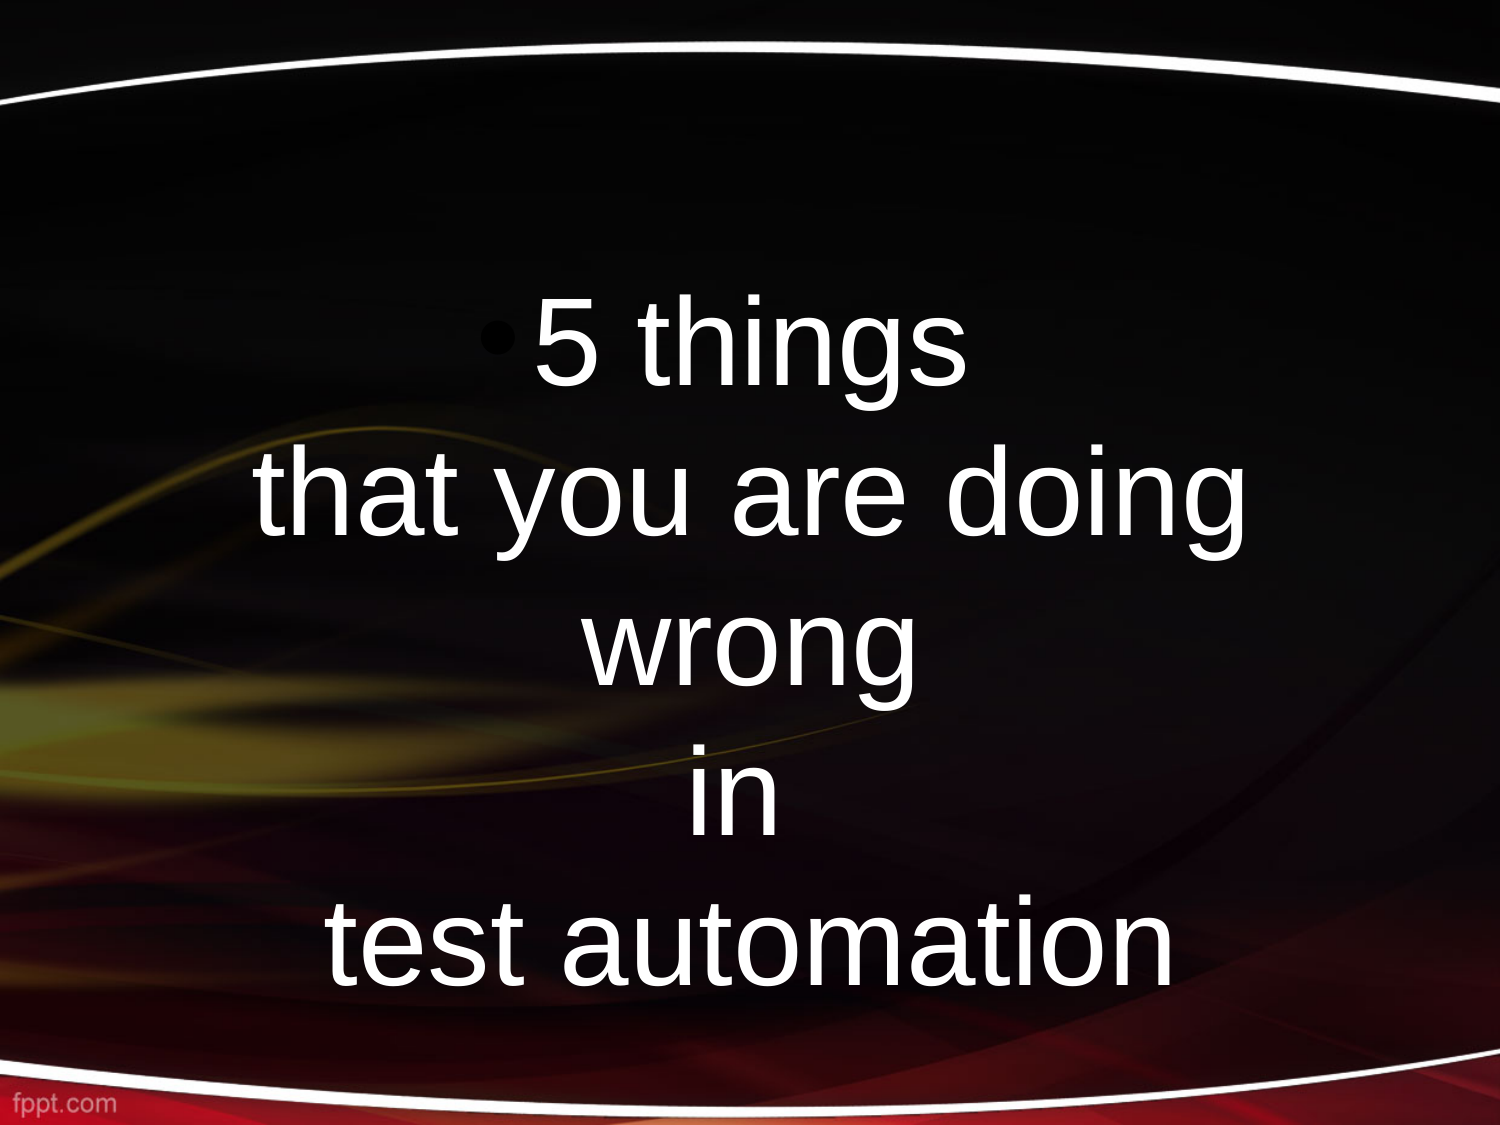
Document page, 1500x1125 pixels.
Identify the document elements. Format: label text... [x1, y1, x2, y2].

list 5 things that you are doing wrong in test automation [180, 253, 1441, 1019]
picture [0, 0, 1500, 1125]
